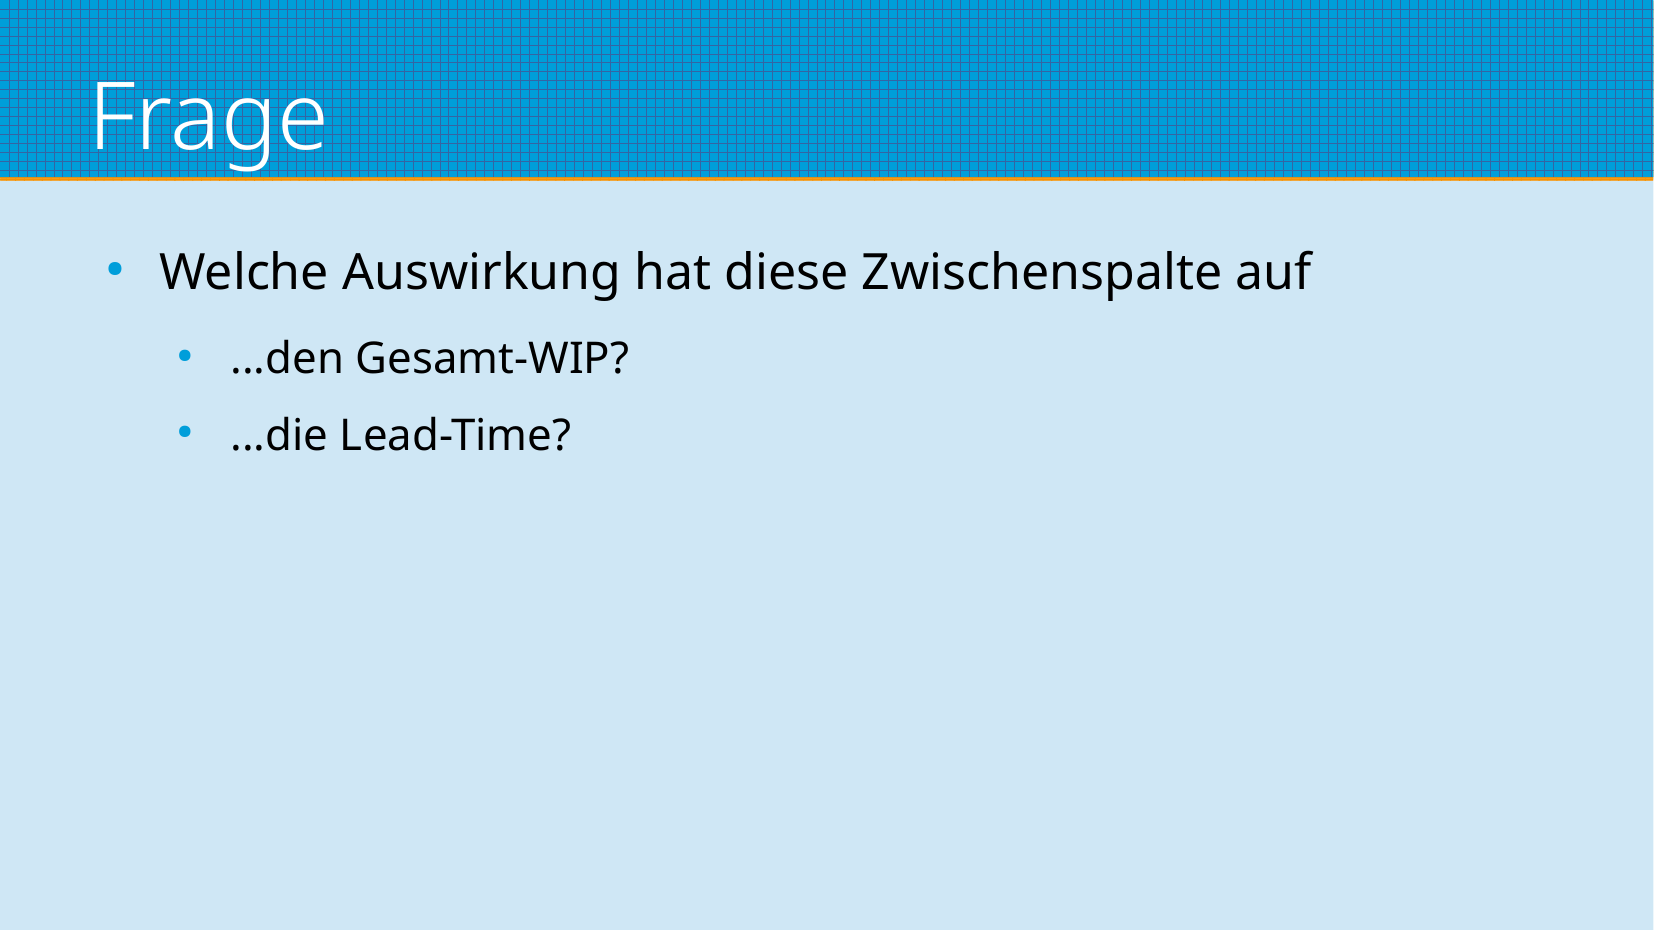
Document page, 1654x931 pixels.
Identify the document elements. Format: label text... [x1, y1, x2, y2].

list Welche Auswirkung hat diese Zwischenspalte auf ...den Gesamt-WIP? ...die Lead-Time? [88, 236, 1565, 813]
title Frage [88, 14, 1565, 178]
